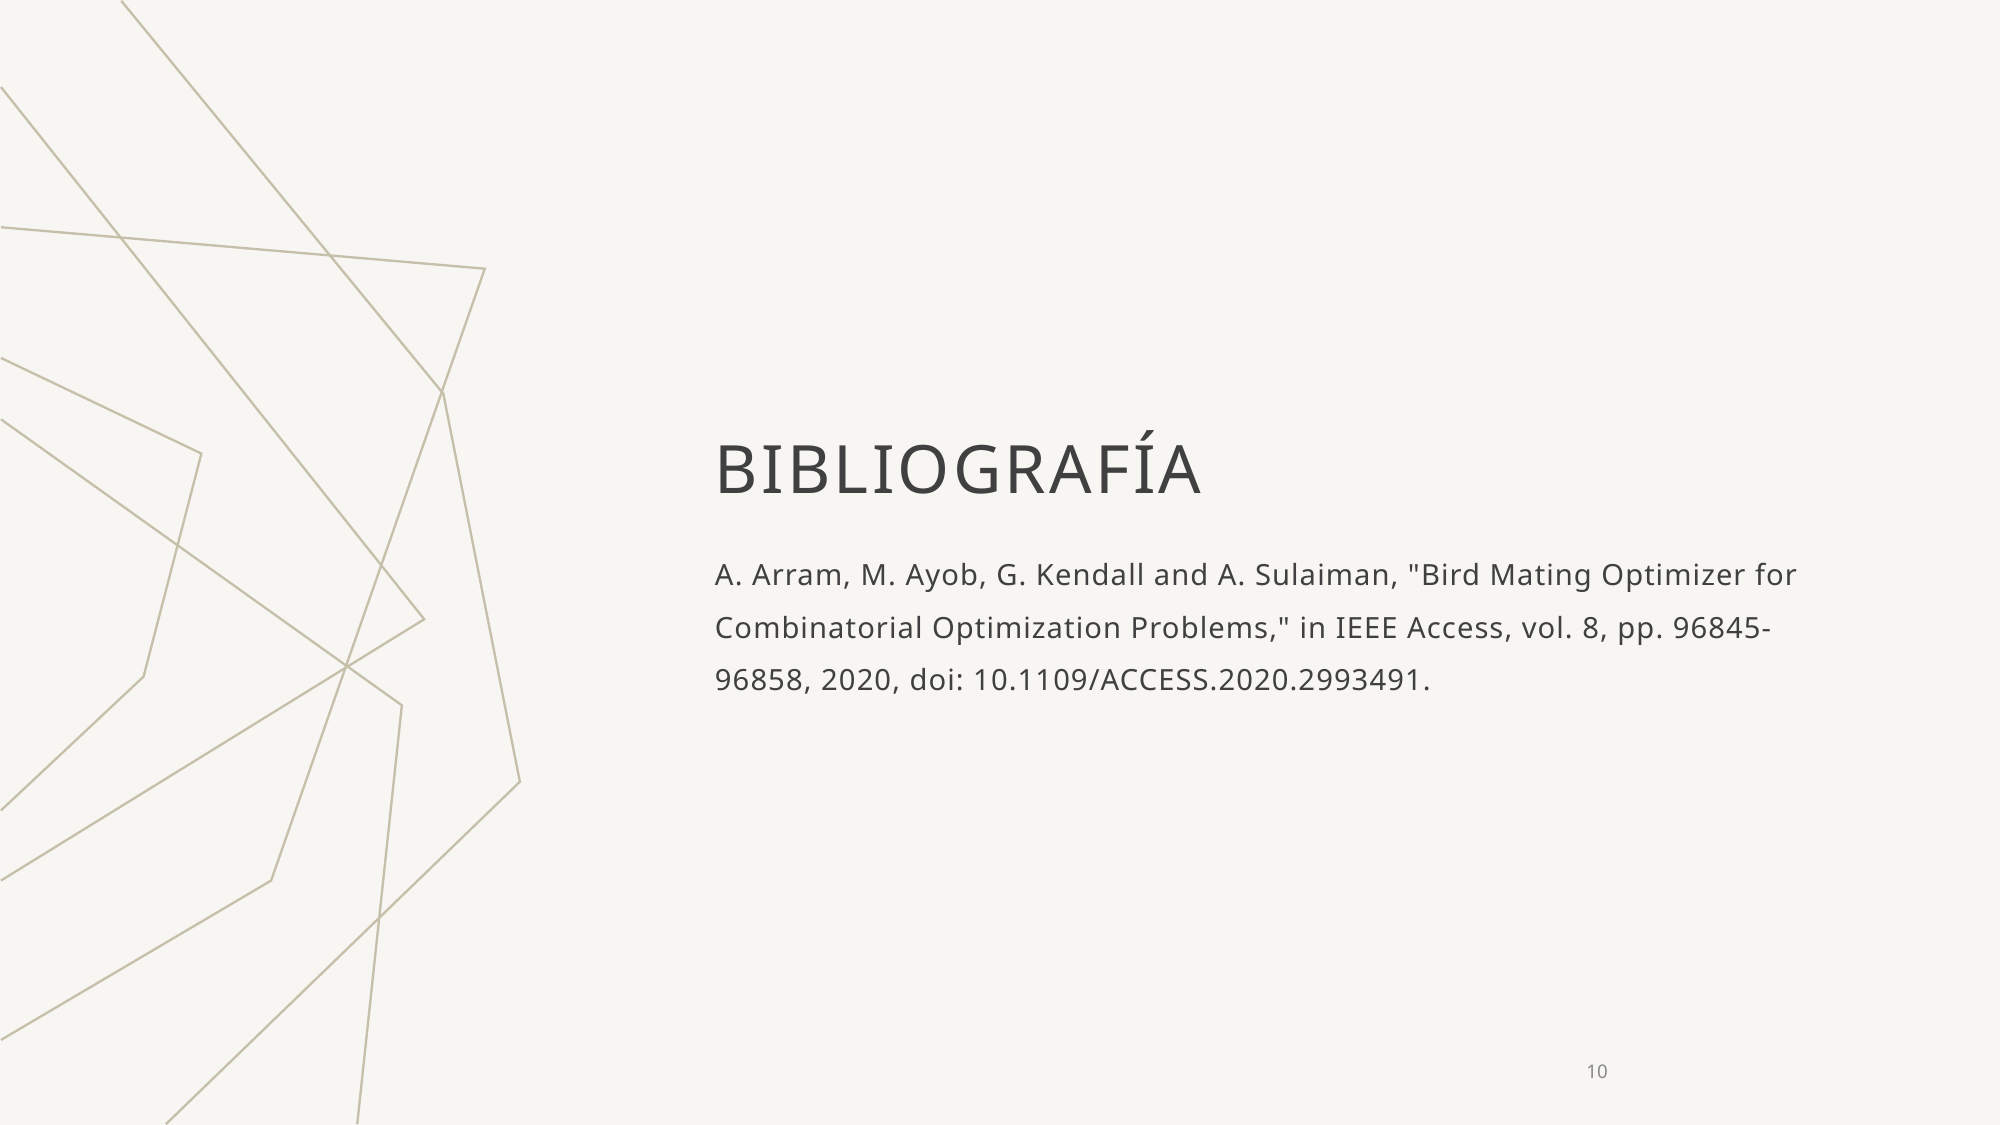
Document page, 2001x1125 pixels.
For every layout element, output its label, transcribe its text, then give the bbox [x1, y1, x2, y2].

subtitle A. Arram, M. Ayob, G. Kendall and A. Sulaiman, "Bird Mating Optimizer for Combinatorial Optimization Problems," in IEEE Access, vol. 8, pp. 96845-96858, 2020, doi: 10.1109/ACCESS.2020.2993491. [699, 531, 1863, 860]
text_box 21 [1571, 1042, 1863, 1103]
title bibliografía [699, 265, 1386, 516]
